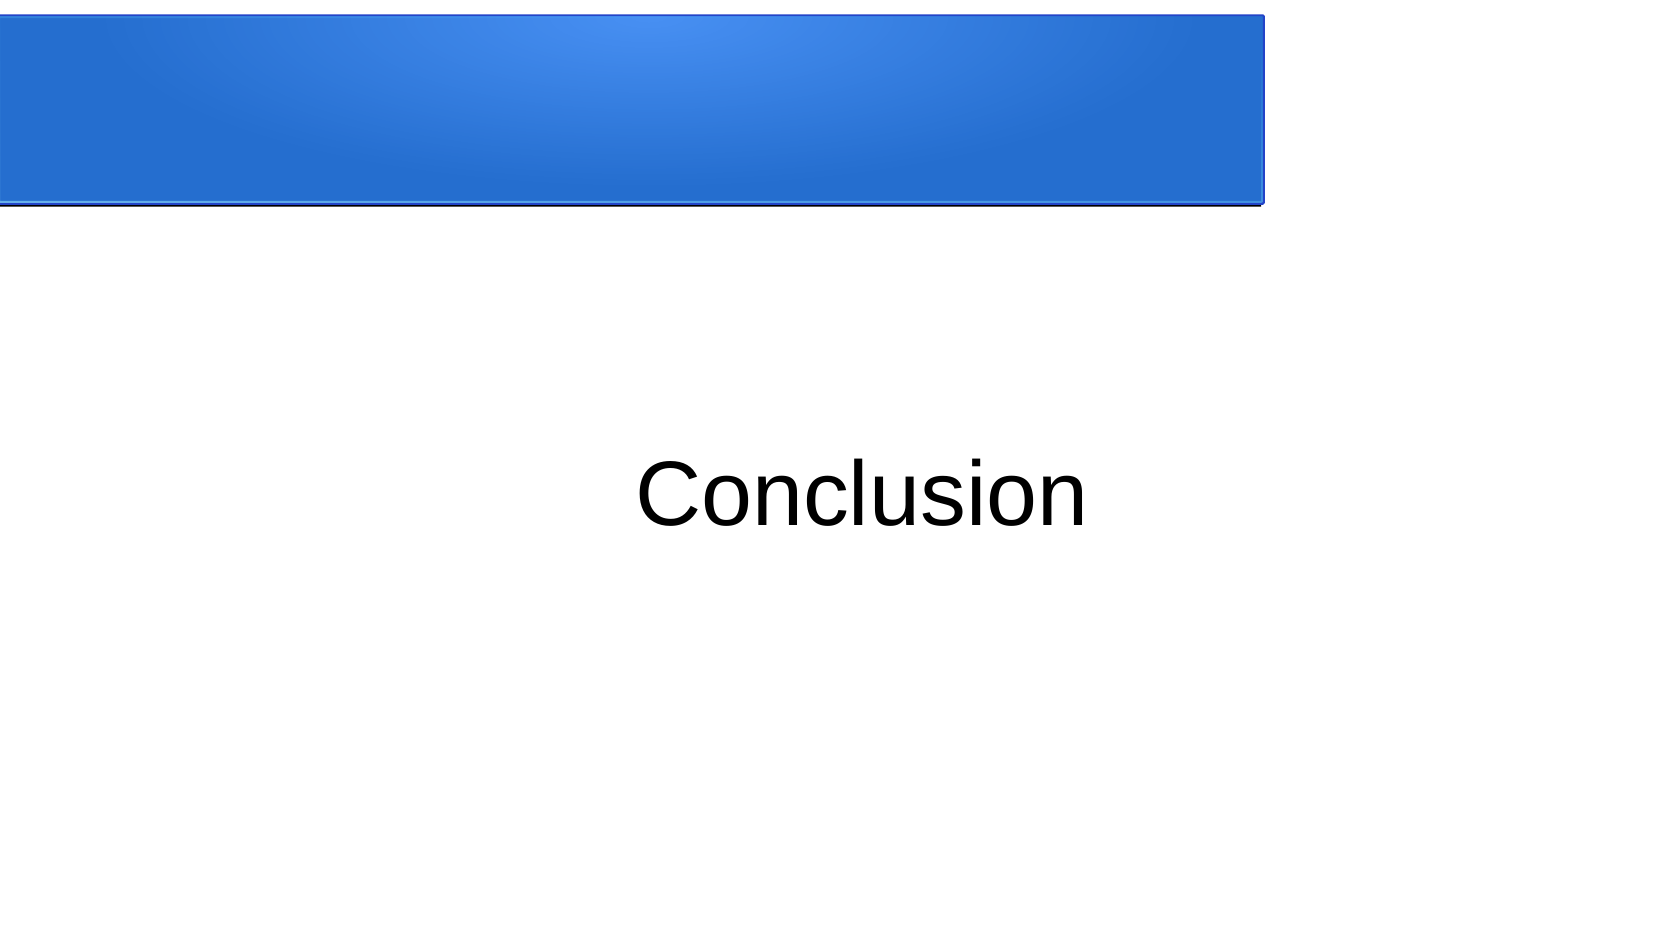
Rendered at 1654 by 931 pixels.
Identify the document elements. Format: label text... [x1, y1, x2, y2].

list Conclusion [82, 224, 1571, 764]
